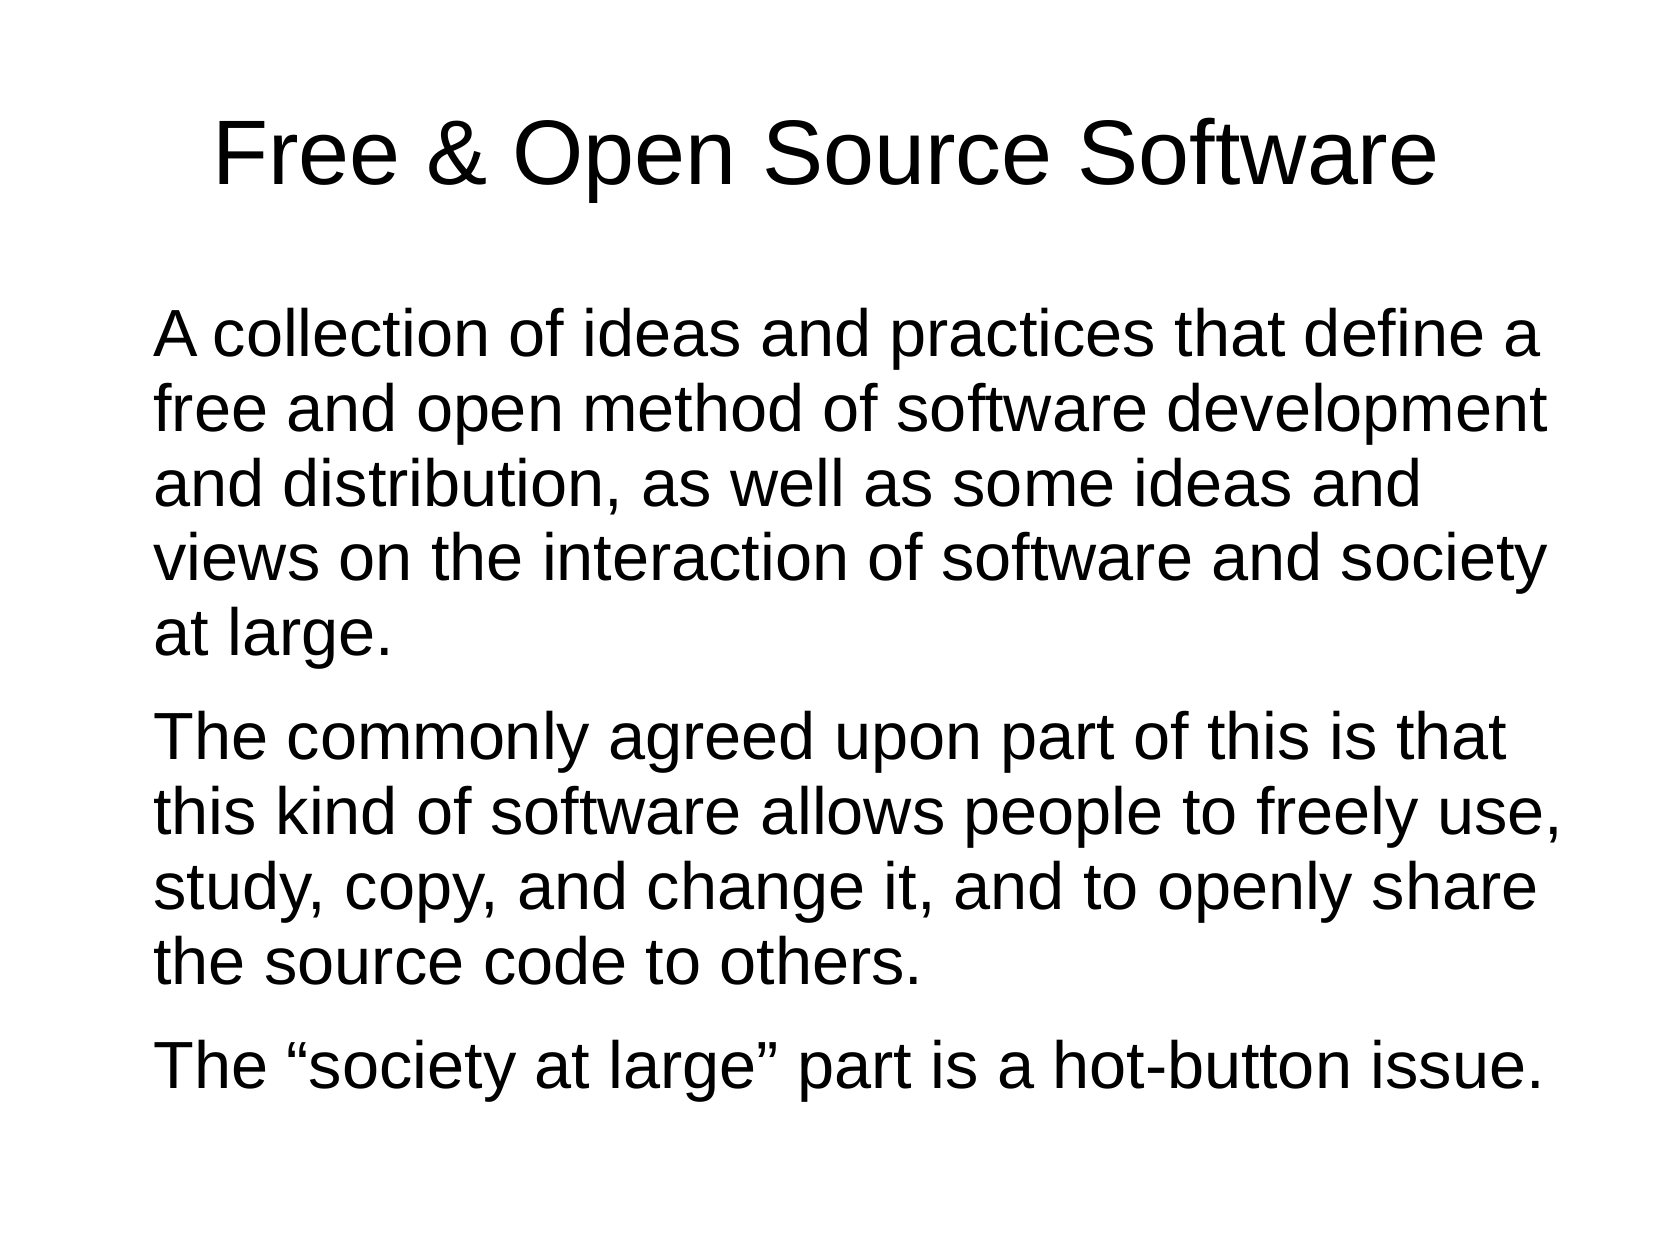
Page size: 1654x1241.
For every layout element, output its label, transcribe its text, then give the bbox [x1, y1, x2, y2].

title Free & Open Source Software [82, 49, 1571, 257]
list A collection of ideas and practices that define a free and open method of software development and distribution, as well as some ideas and views on the interaction of software and society at large. The commonly agreed upon part of this is that this kind of software allows people to freely use, study, copy, and change it, and to openly share the source code to others. The “society at large” part is a hot-button issue. [82, 296, 1571, 1131]
